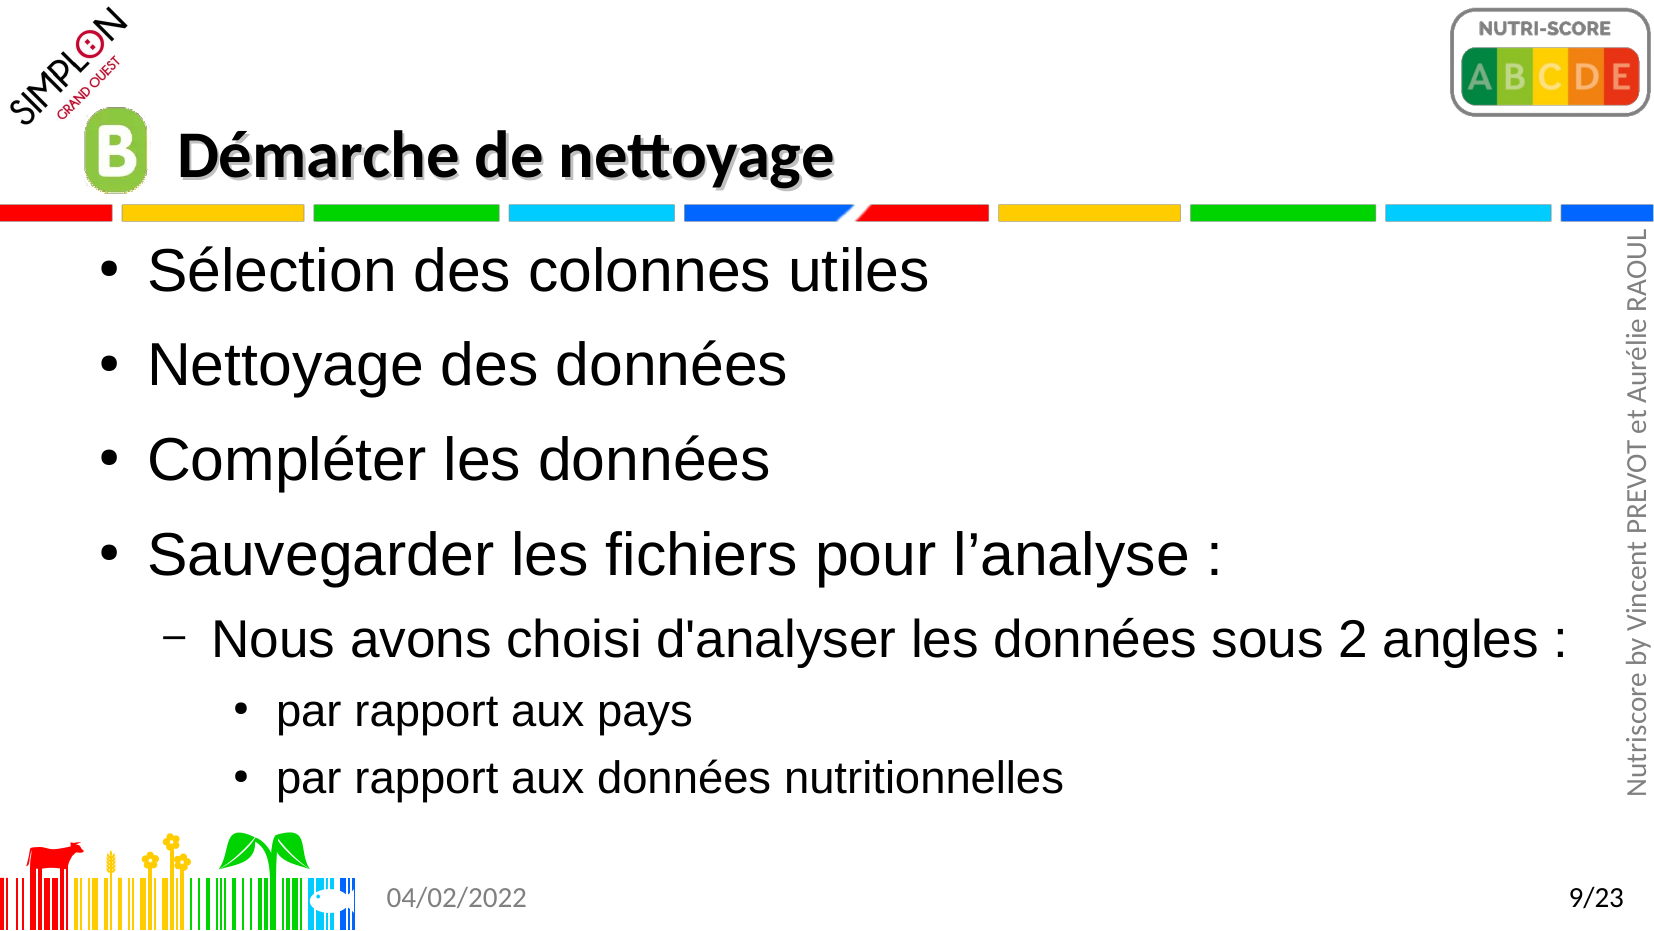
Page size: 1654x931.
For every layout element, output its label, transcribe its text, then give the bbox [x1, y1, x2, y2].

list Sélection des colonnes utiles Nettoyage des données Compléter les données Sauvegarder les fichiers pour l’analyse : Nous avons choisi d'analyser les données sous 2 angles : par rapport aux pays par rapport aux données nutritionnelles [82, 236, 1571, 827]
title Démarche de nettoyage [177, 108, 1571, 213]
picture [82, 106, 151, 195]
picture [0, 826, 355, 930]
picture [1448, 4, 1654, 119]
picture [2, 2, 147, 147]
picture [0, 200, 1654, 225]
